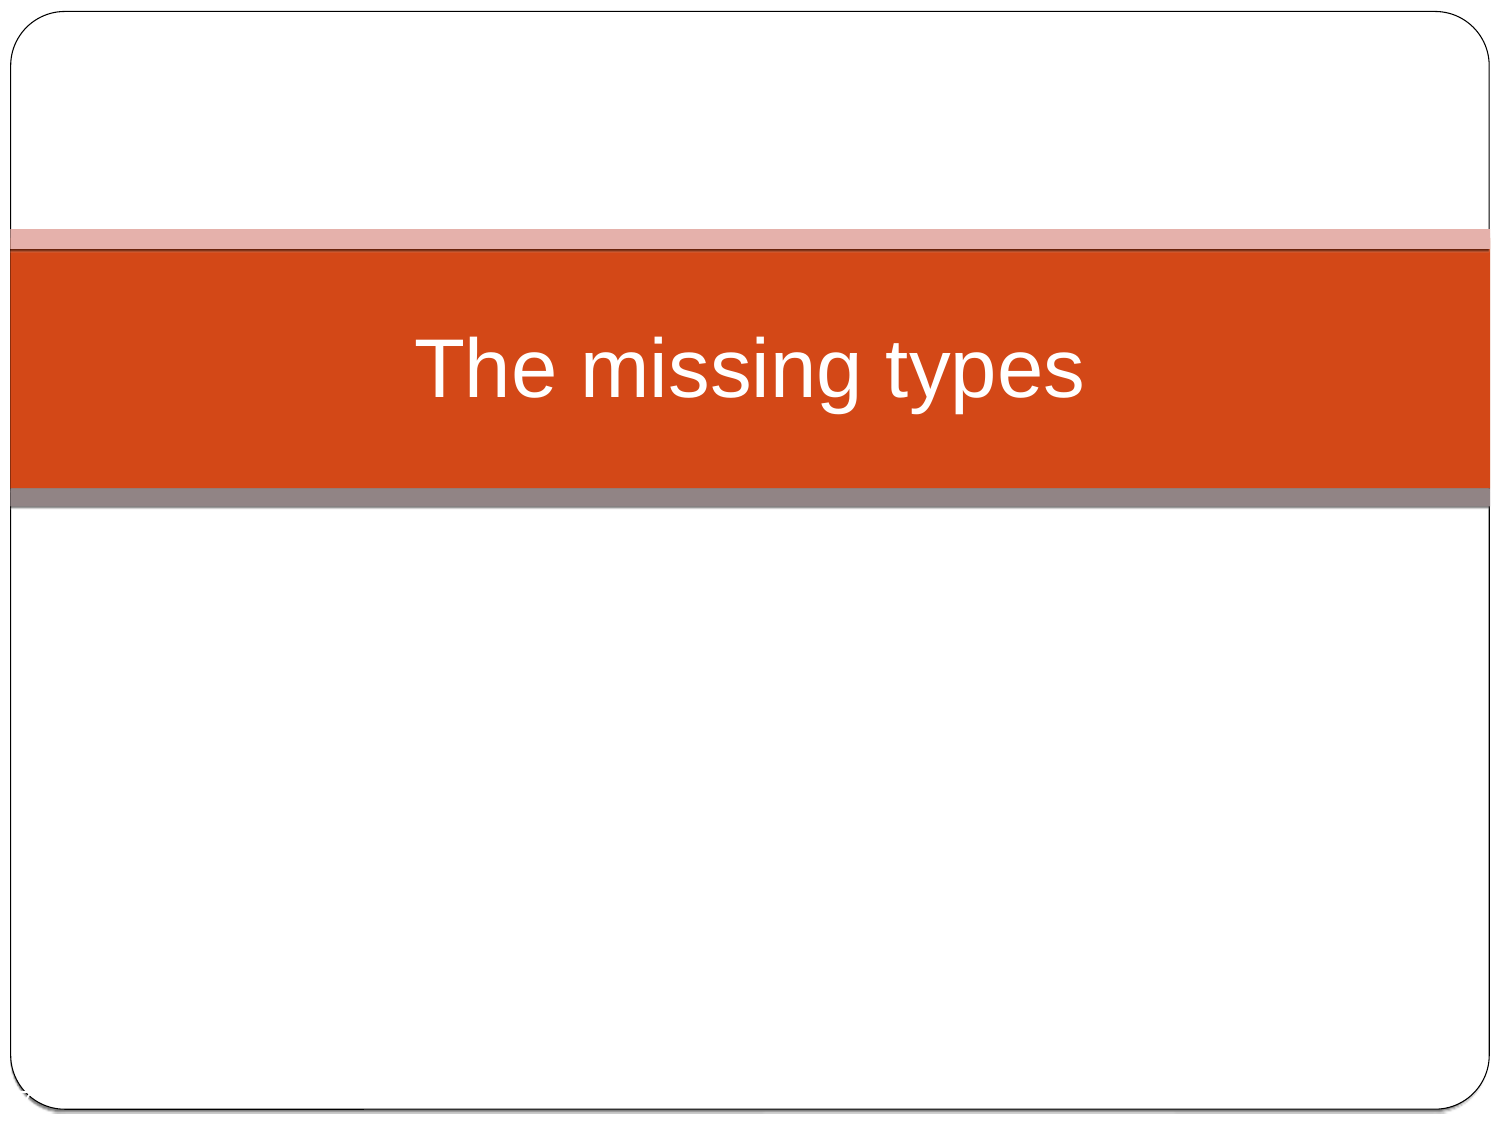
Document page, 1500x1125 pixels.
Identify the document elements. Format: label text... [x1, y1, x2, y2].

title The missing types [75, 247, 1425, 489]
slide_number <number> [0, 1074, 50, 1125]
